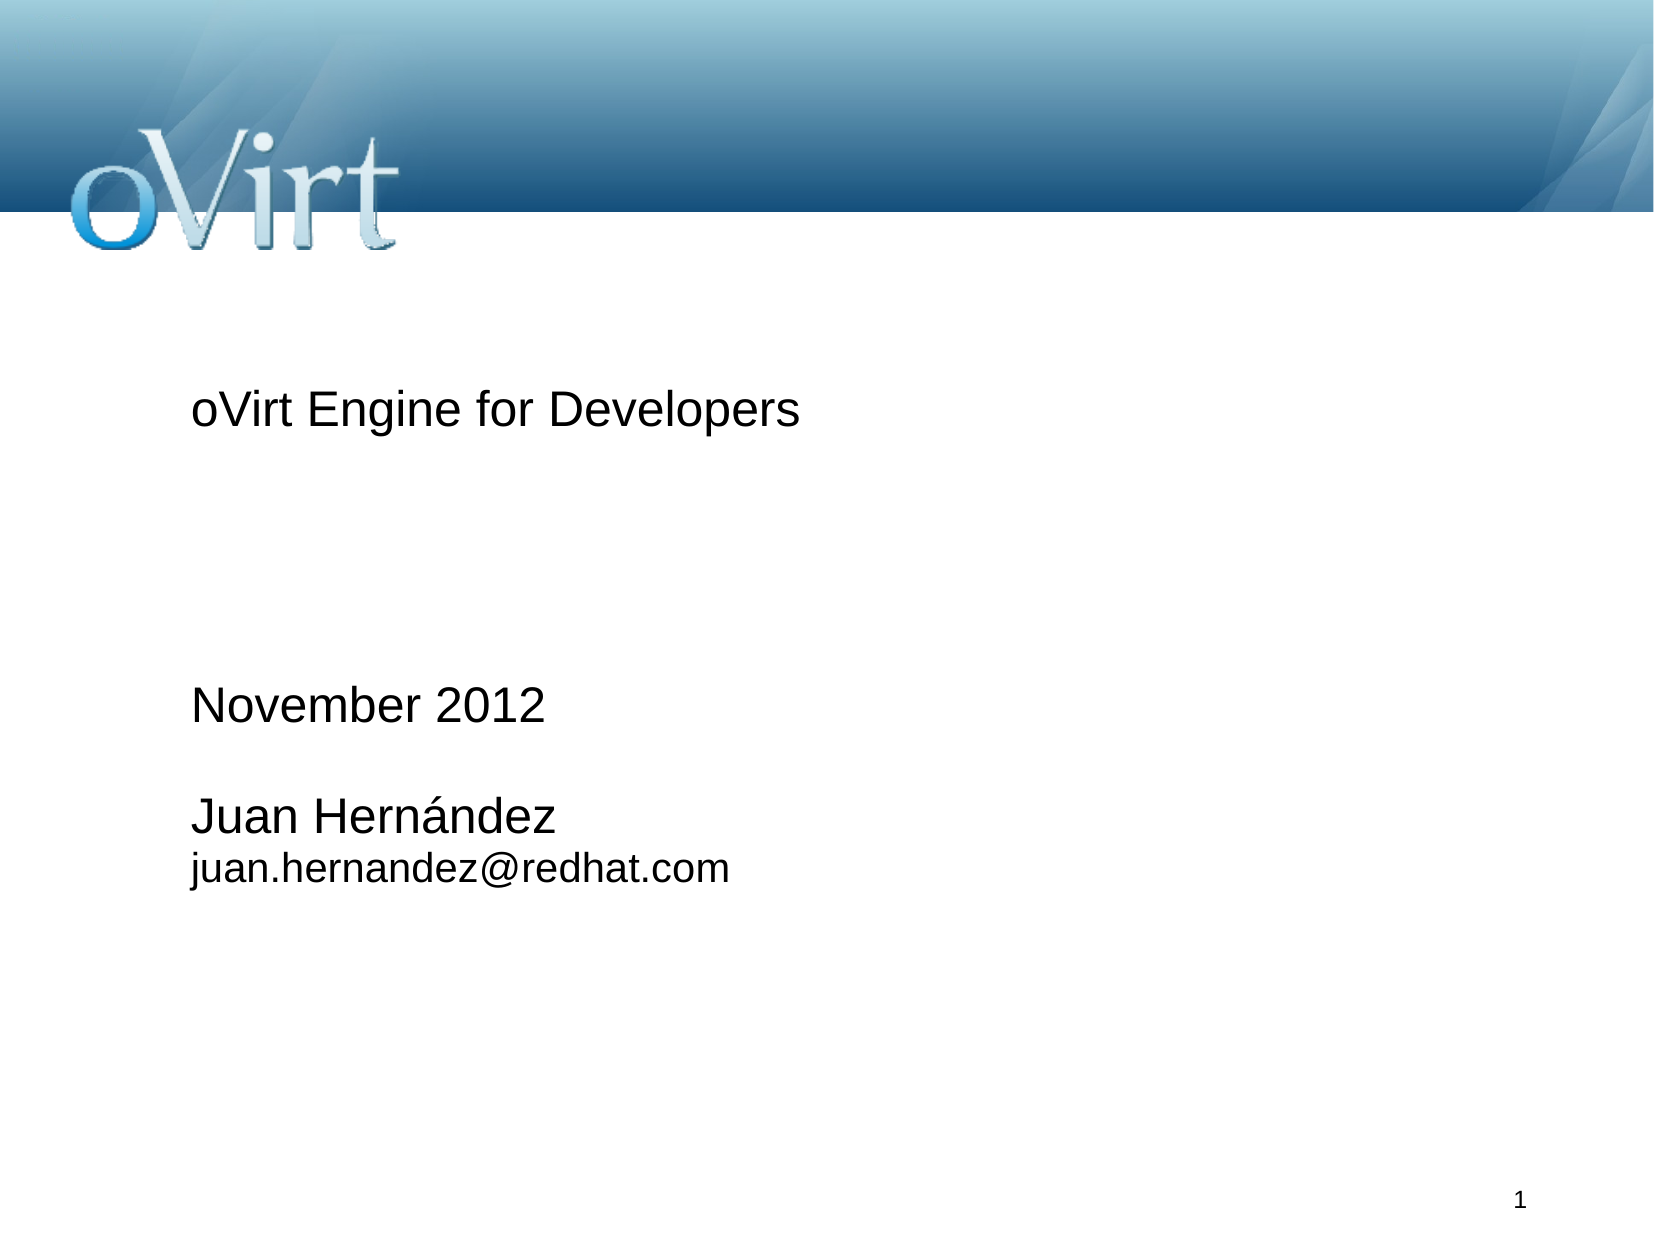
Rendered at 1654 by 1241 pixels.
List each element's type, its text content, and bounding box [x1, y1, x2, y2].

text_box oVirt Engine for Developers [175, 374, 1549, 510]
text_box November 2012 Juan Hernández juan.hernandez@redhat.com [176, 669, 1549, 899]
picture [0, 0, 1654, 250]
